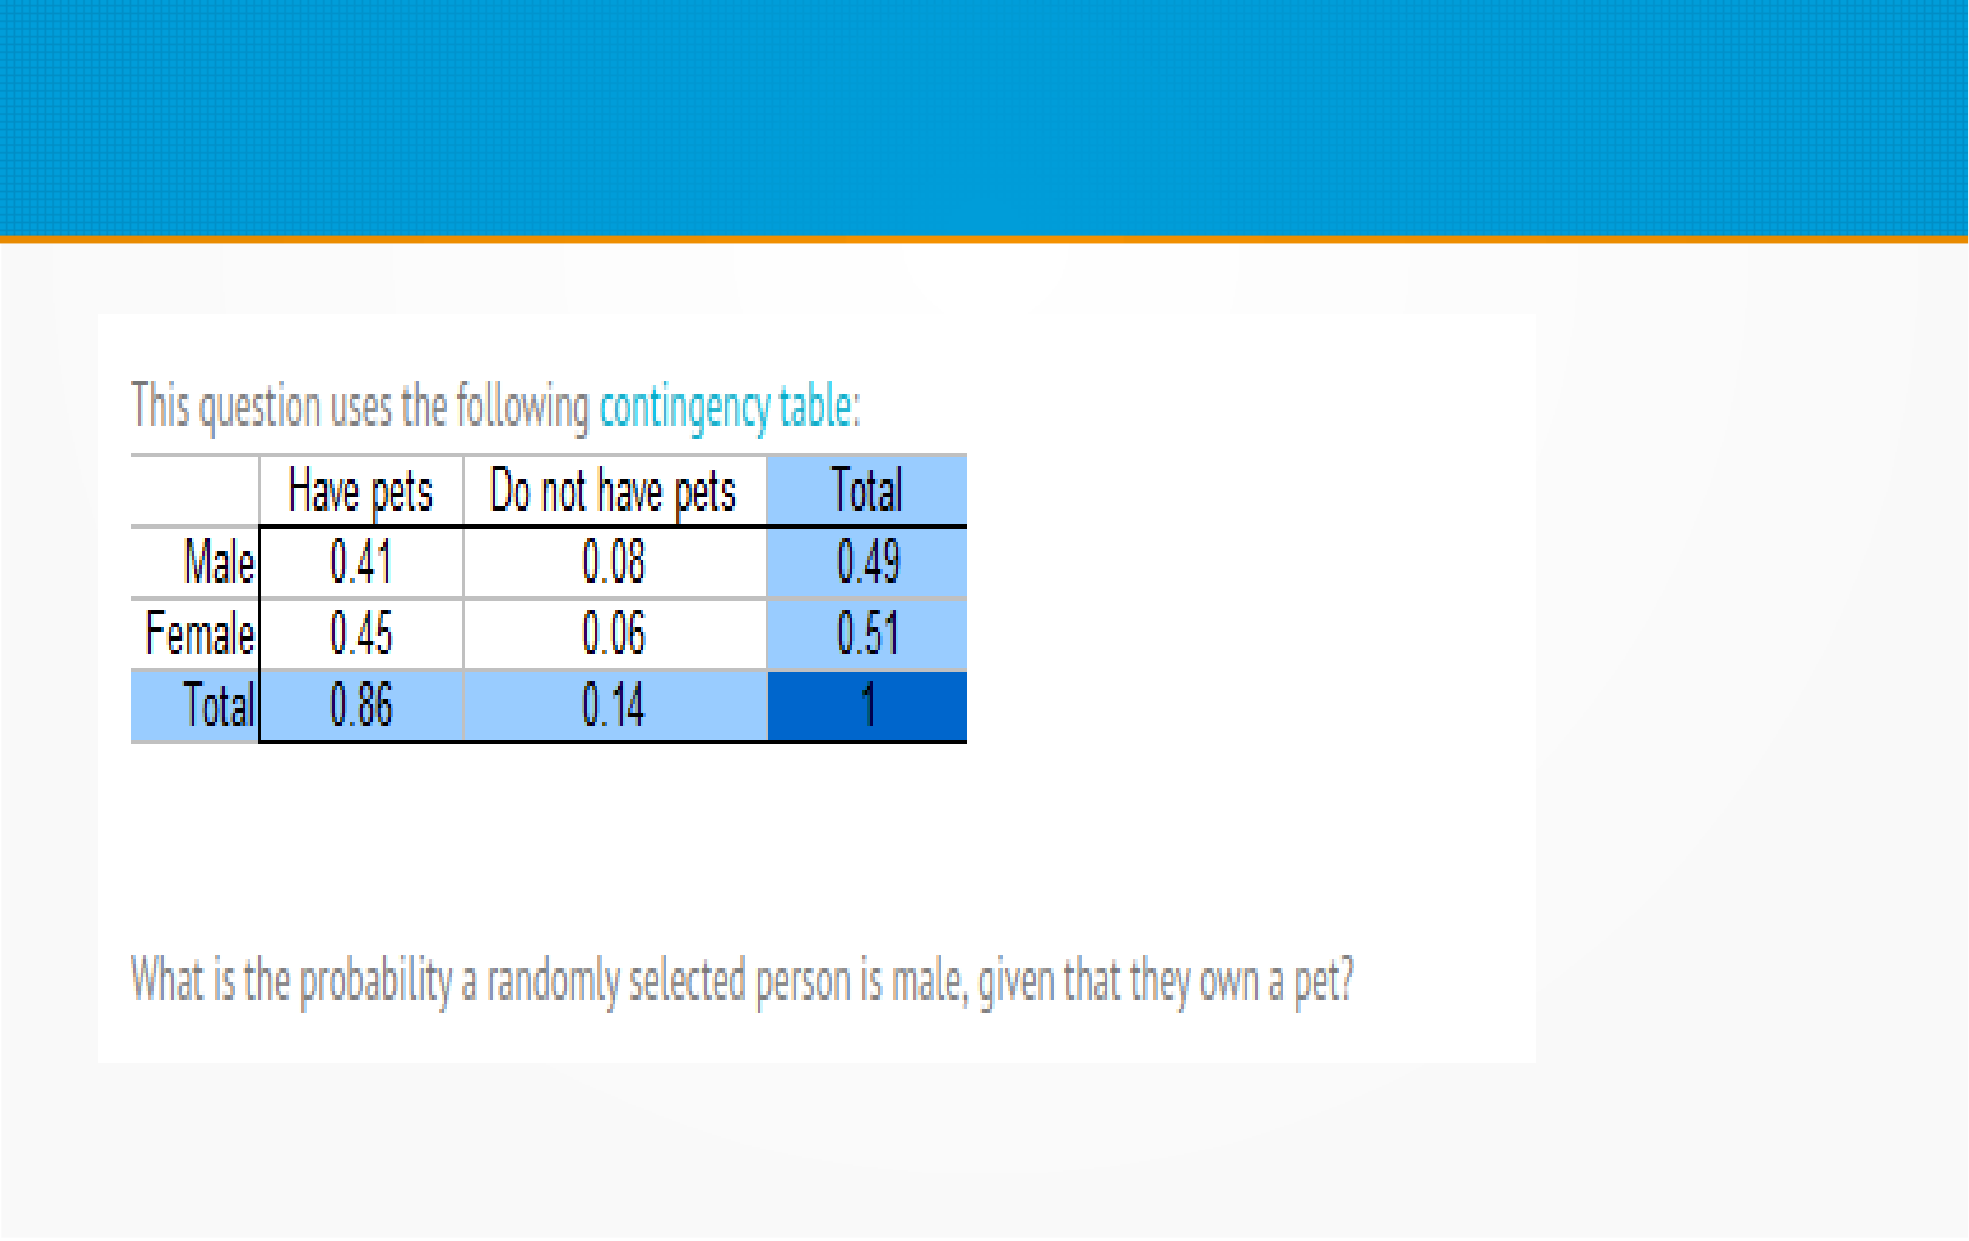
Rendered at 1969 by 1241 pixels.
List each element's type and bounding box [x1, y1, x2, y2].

picture [98, 315, 1536, 1063]
